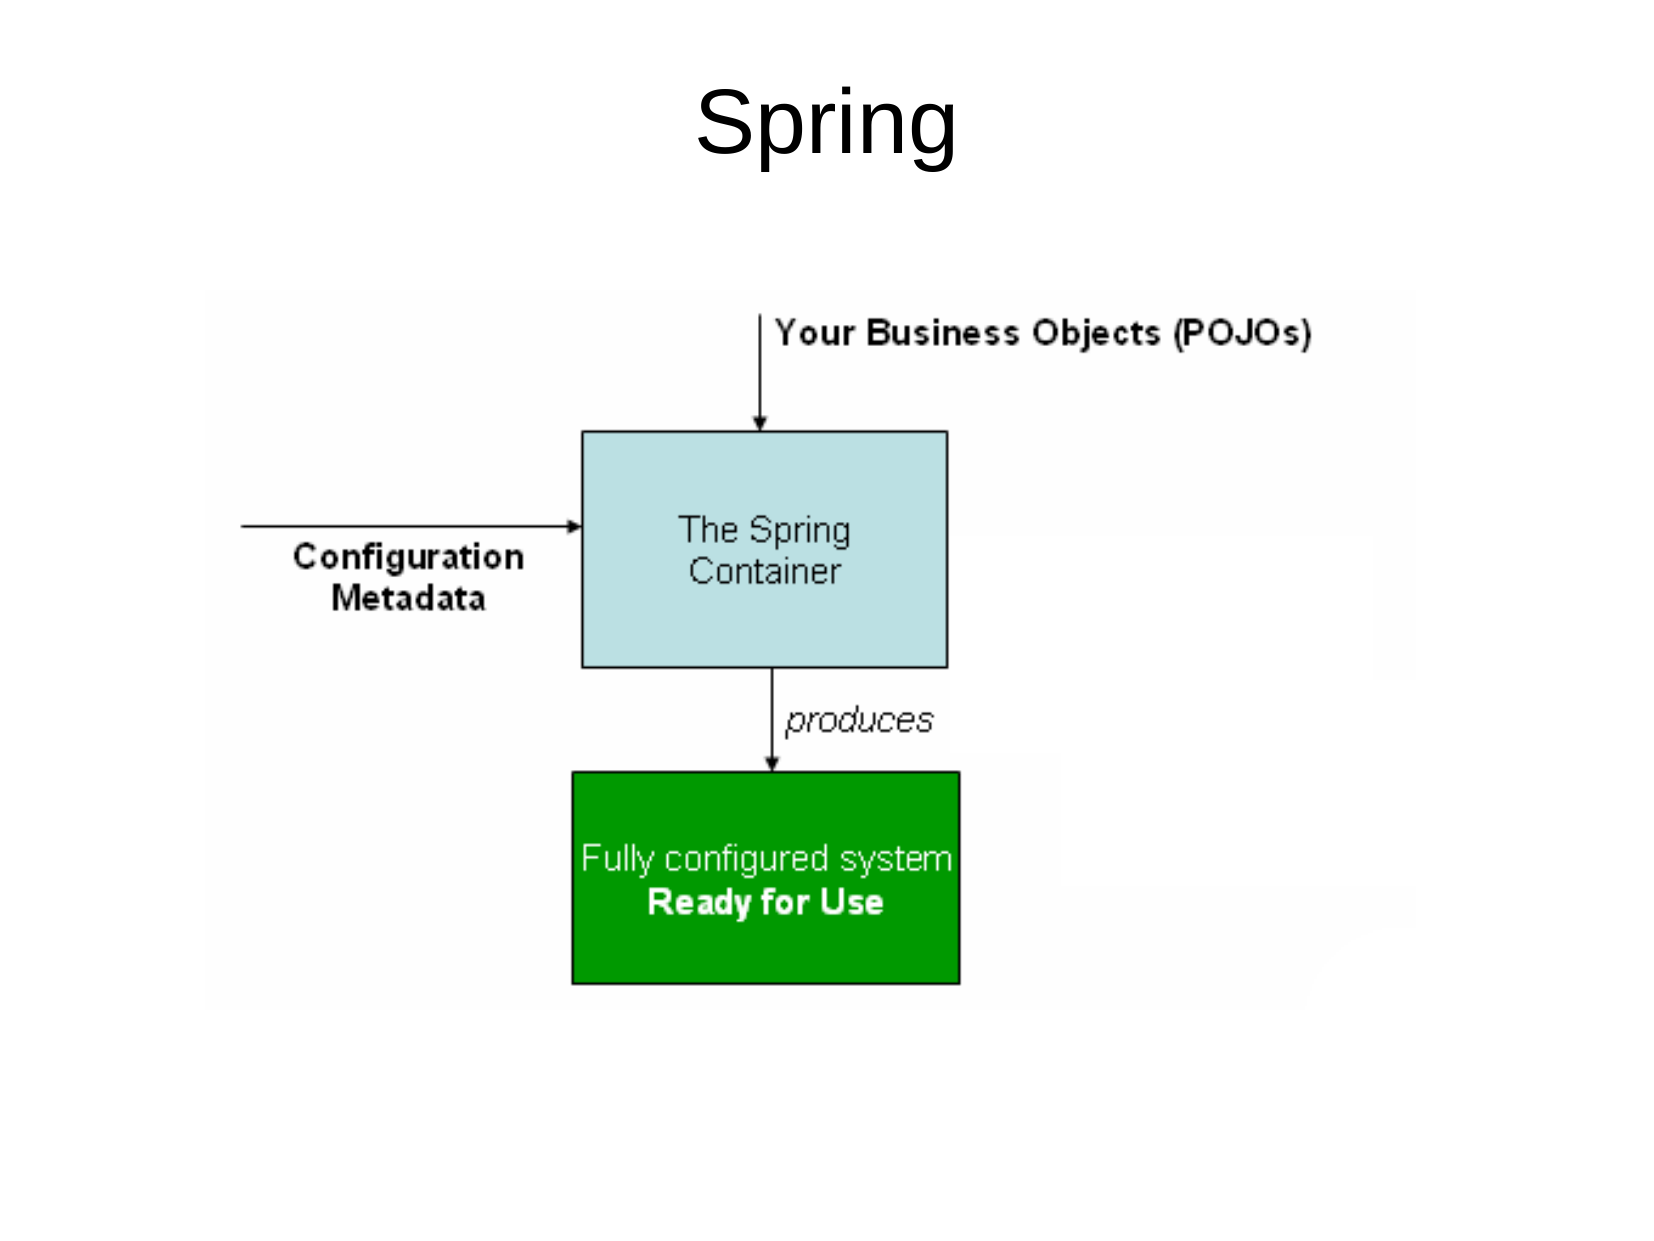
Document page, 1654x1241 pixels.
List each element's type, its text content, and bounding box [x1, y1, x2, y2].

title Spring [82, 49, 1571, 196]
picture [205, 290, 1416, 1010]
